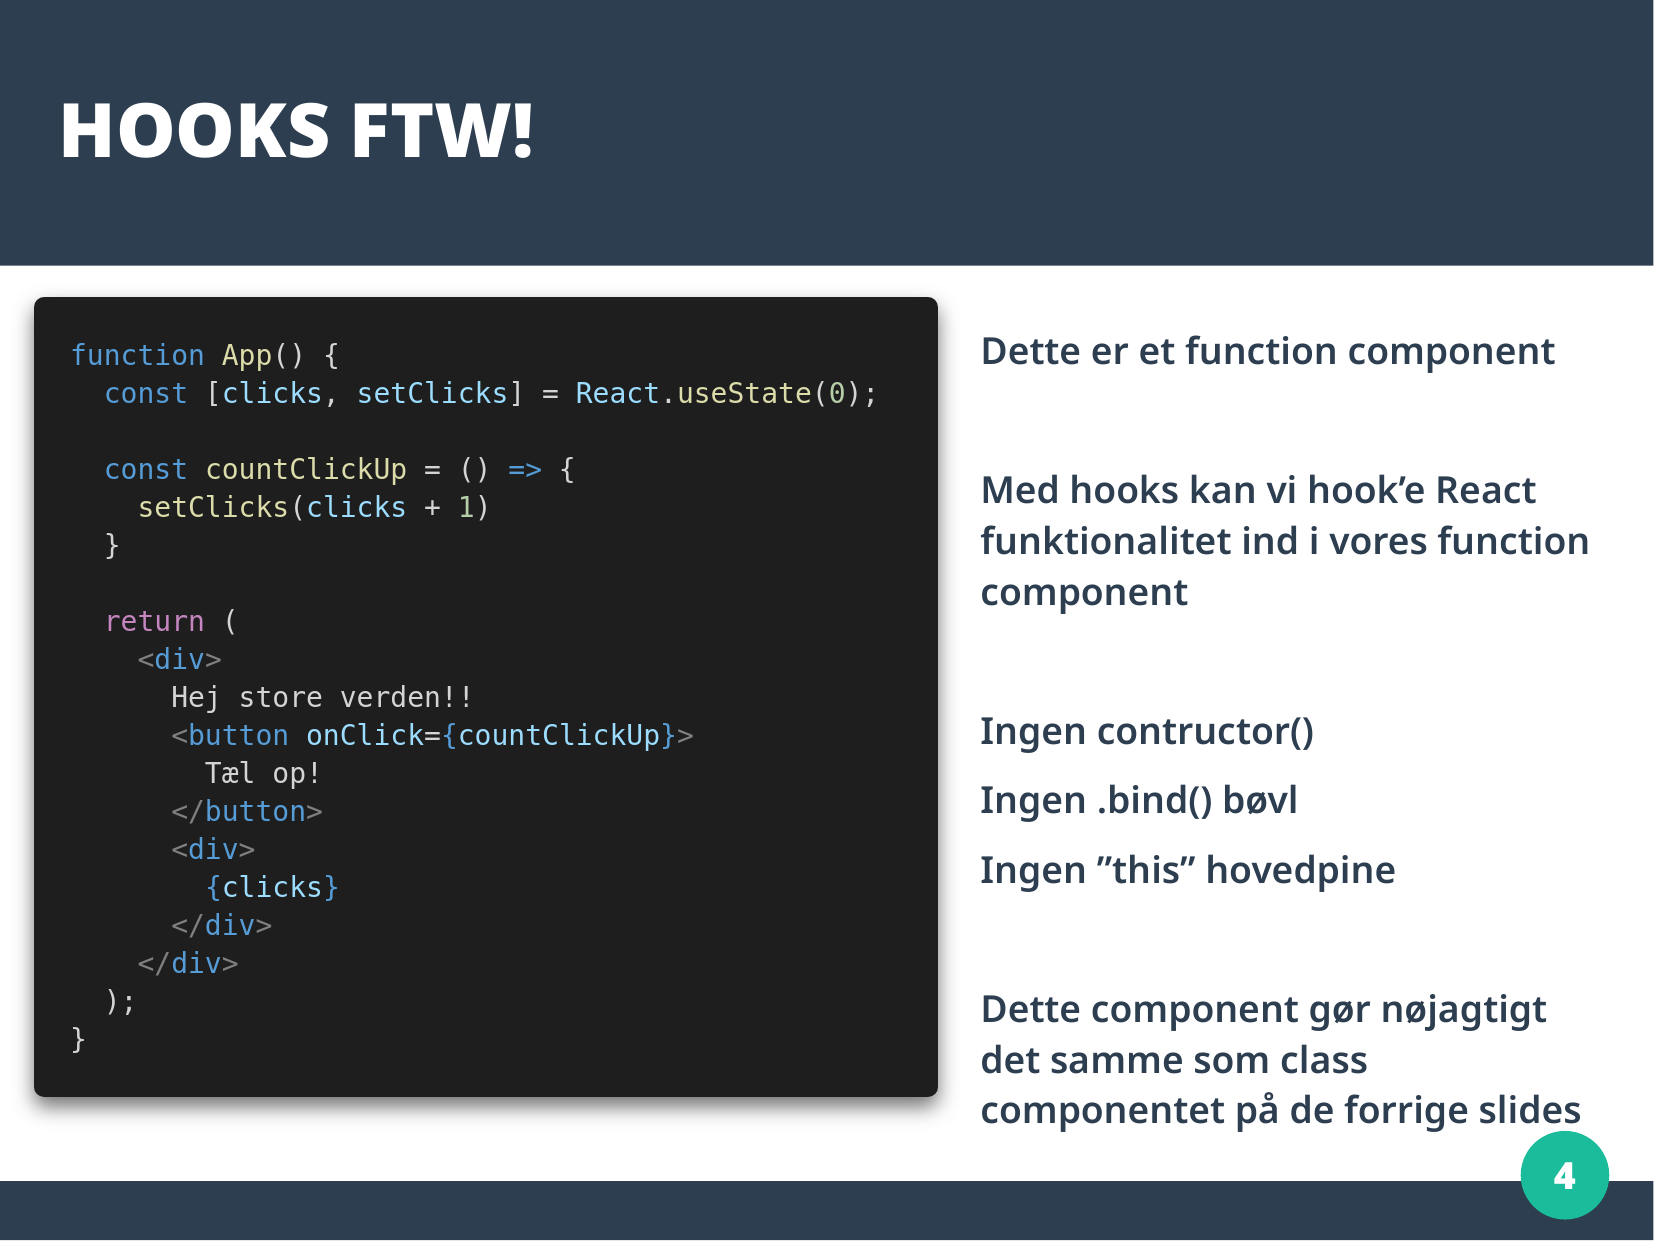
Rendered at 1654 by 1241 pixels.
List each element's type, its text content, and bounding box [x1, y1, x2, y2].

picture [0, 259, 975, 1134]
title HOOKS FTW! [59, 49, 1595, 207]
list Dette er et function component Med hooks kan vi hook’e React funktionalitet ind i vores function component Ingen contructor() Ingen .bind() bøvl Ingen ”this” hovedpine Dette component gør nøjagtigt det samme som class componentet på de forrige slides [980, 324, 1595, 1152]
